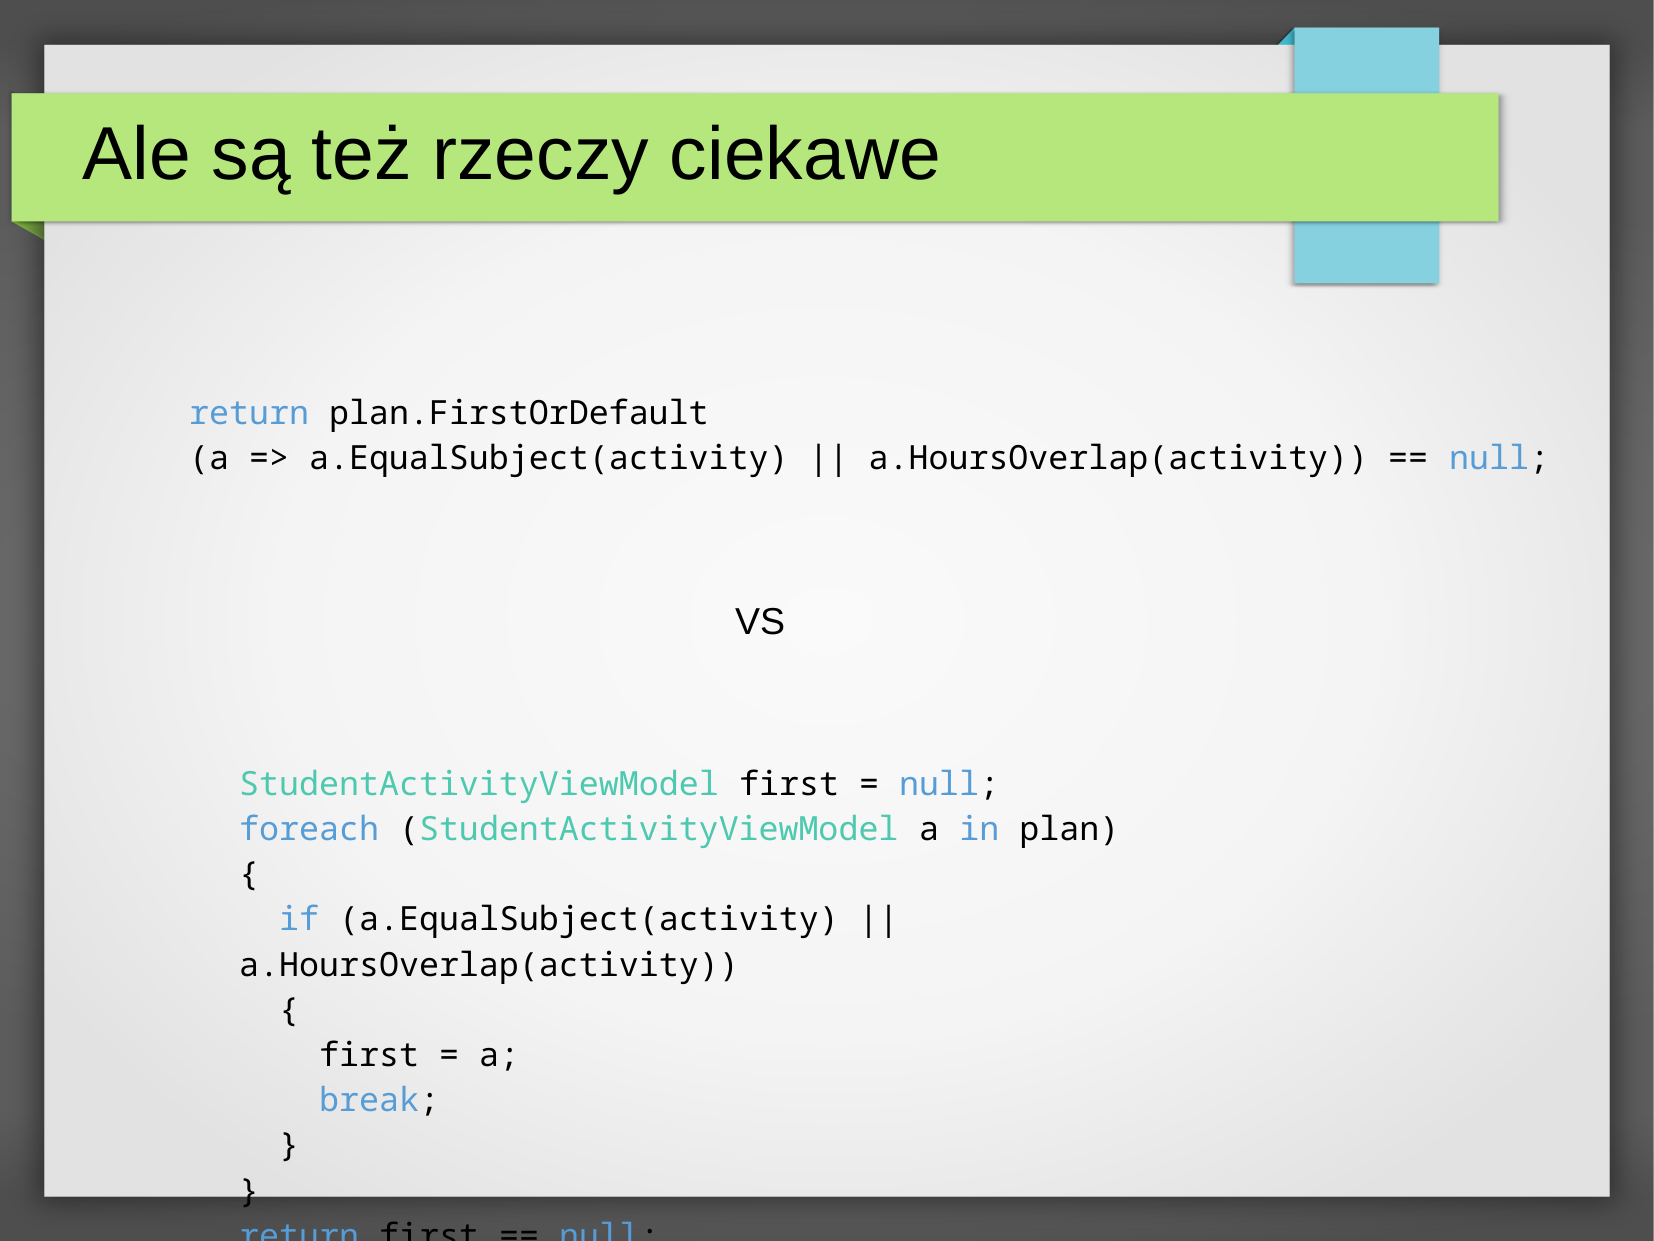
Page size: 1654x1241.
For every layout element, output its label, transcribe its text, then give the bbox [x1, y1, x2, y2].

picture [565, 1231, 573, 1241]
picture [0, 0, 1654, 1241]
text_box VS [720, 592, 1052, 650]
picture [264, 1231, 274, 1236]
text_box return plan.FirstOrDefault (a => a.EqualSubject(activity) || a.HoursOverlap(activity)) == null; [174, 381, 1446, 475]
title Ale są też rzeczy ciekawe [82, 94, 1264, 213]
text_box StudentActivityViewModel first = null; foreach (StudentActivityViewModel a in plan) { if (a.EqualSubject(activity) || a.HoursOverlap(activity)) { first = a; break; } } return first == null; [224, 752, 1335, 1170]
picture [345, 1231, 353, 1241]
